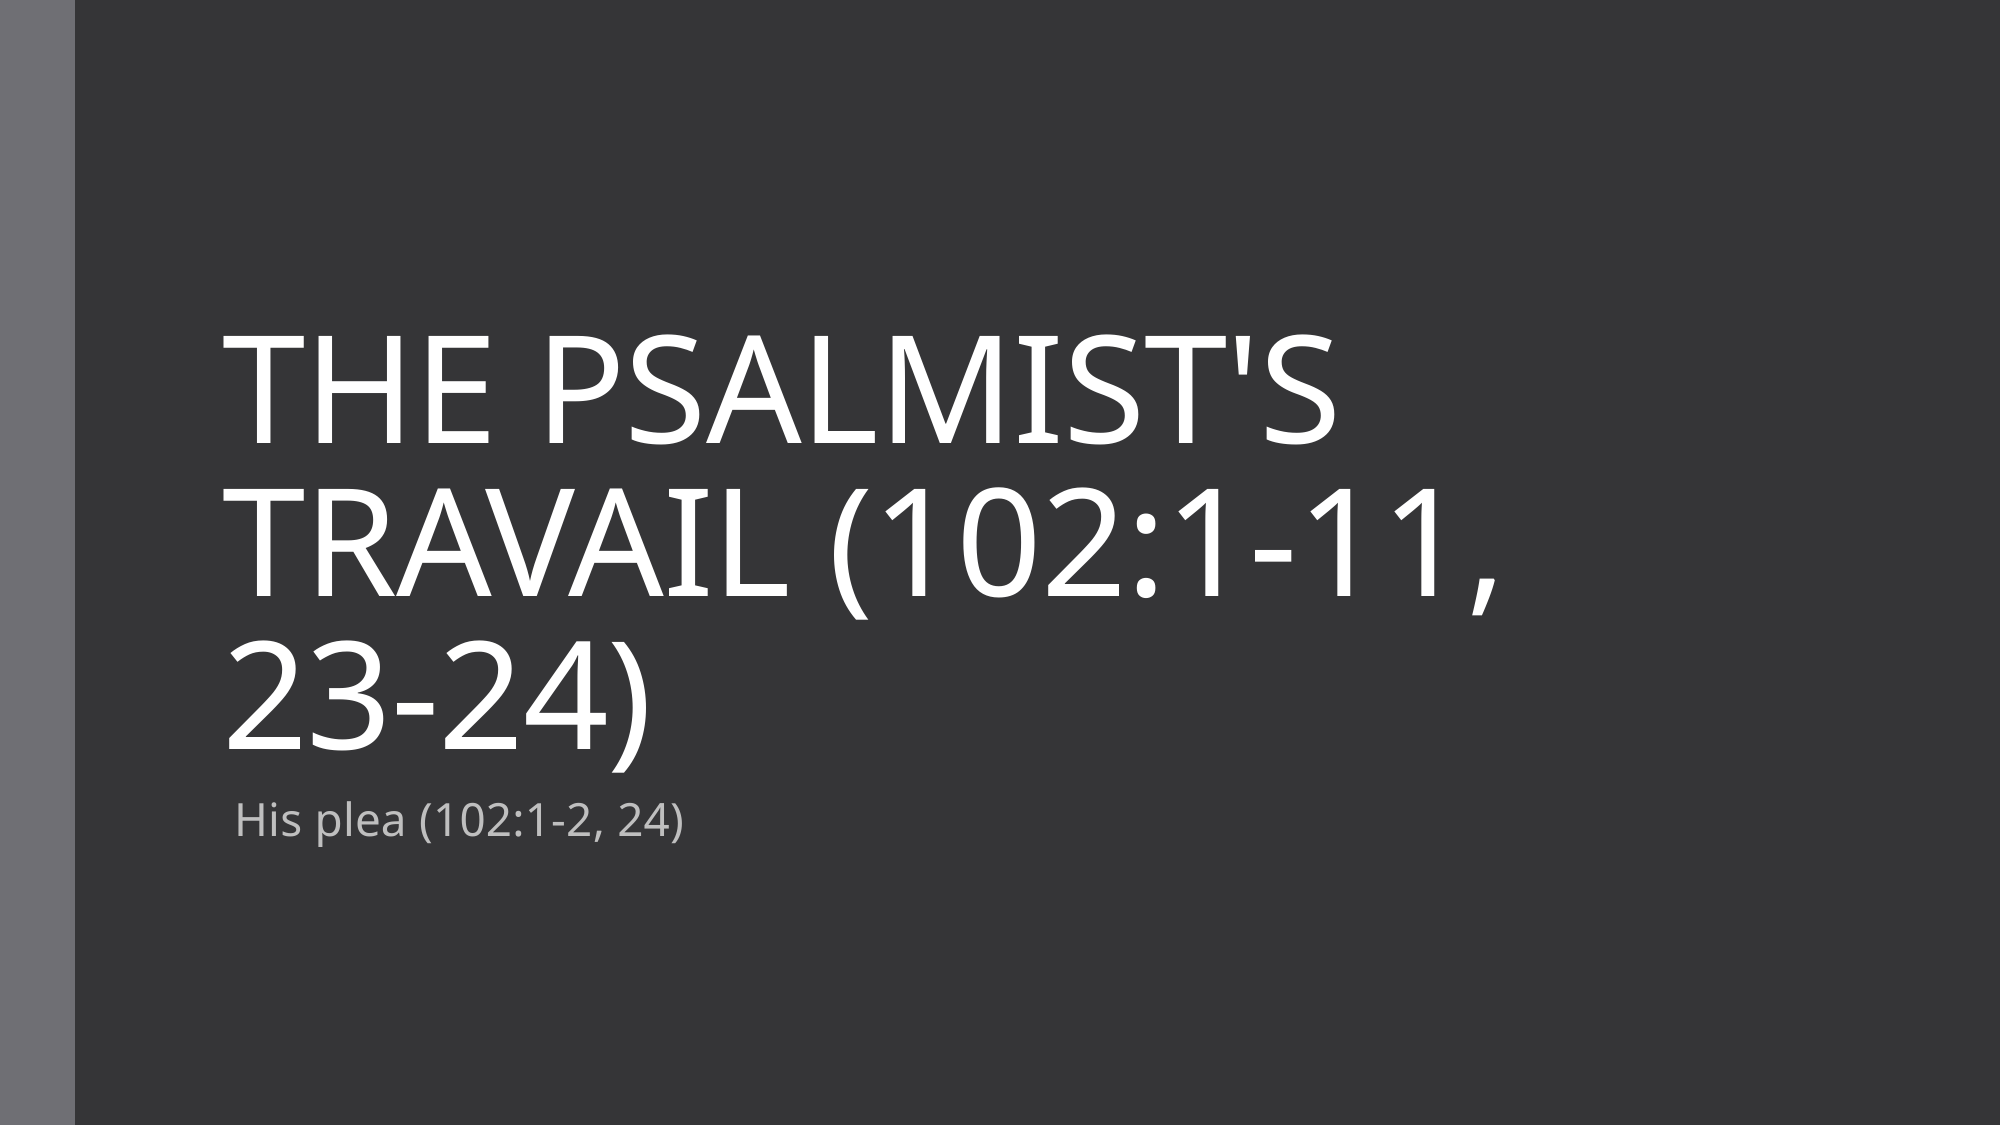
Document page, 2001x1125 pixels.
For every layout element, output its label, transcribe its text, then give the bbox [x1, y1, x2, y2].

subtitle His plea (102:1-2, 24) [206, 787, 1752, 1066]
title THE PSALMIST'S TRAVAIL (102:1-11, 23-24) [206, 124, 1752, 787]
